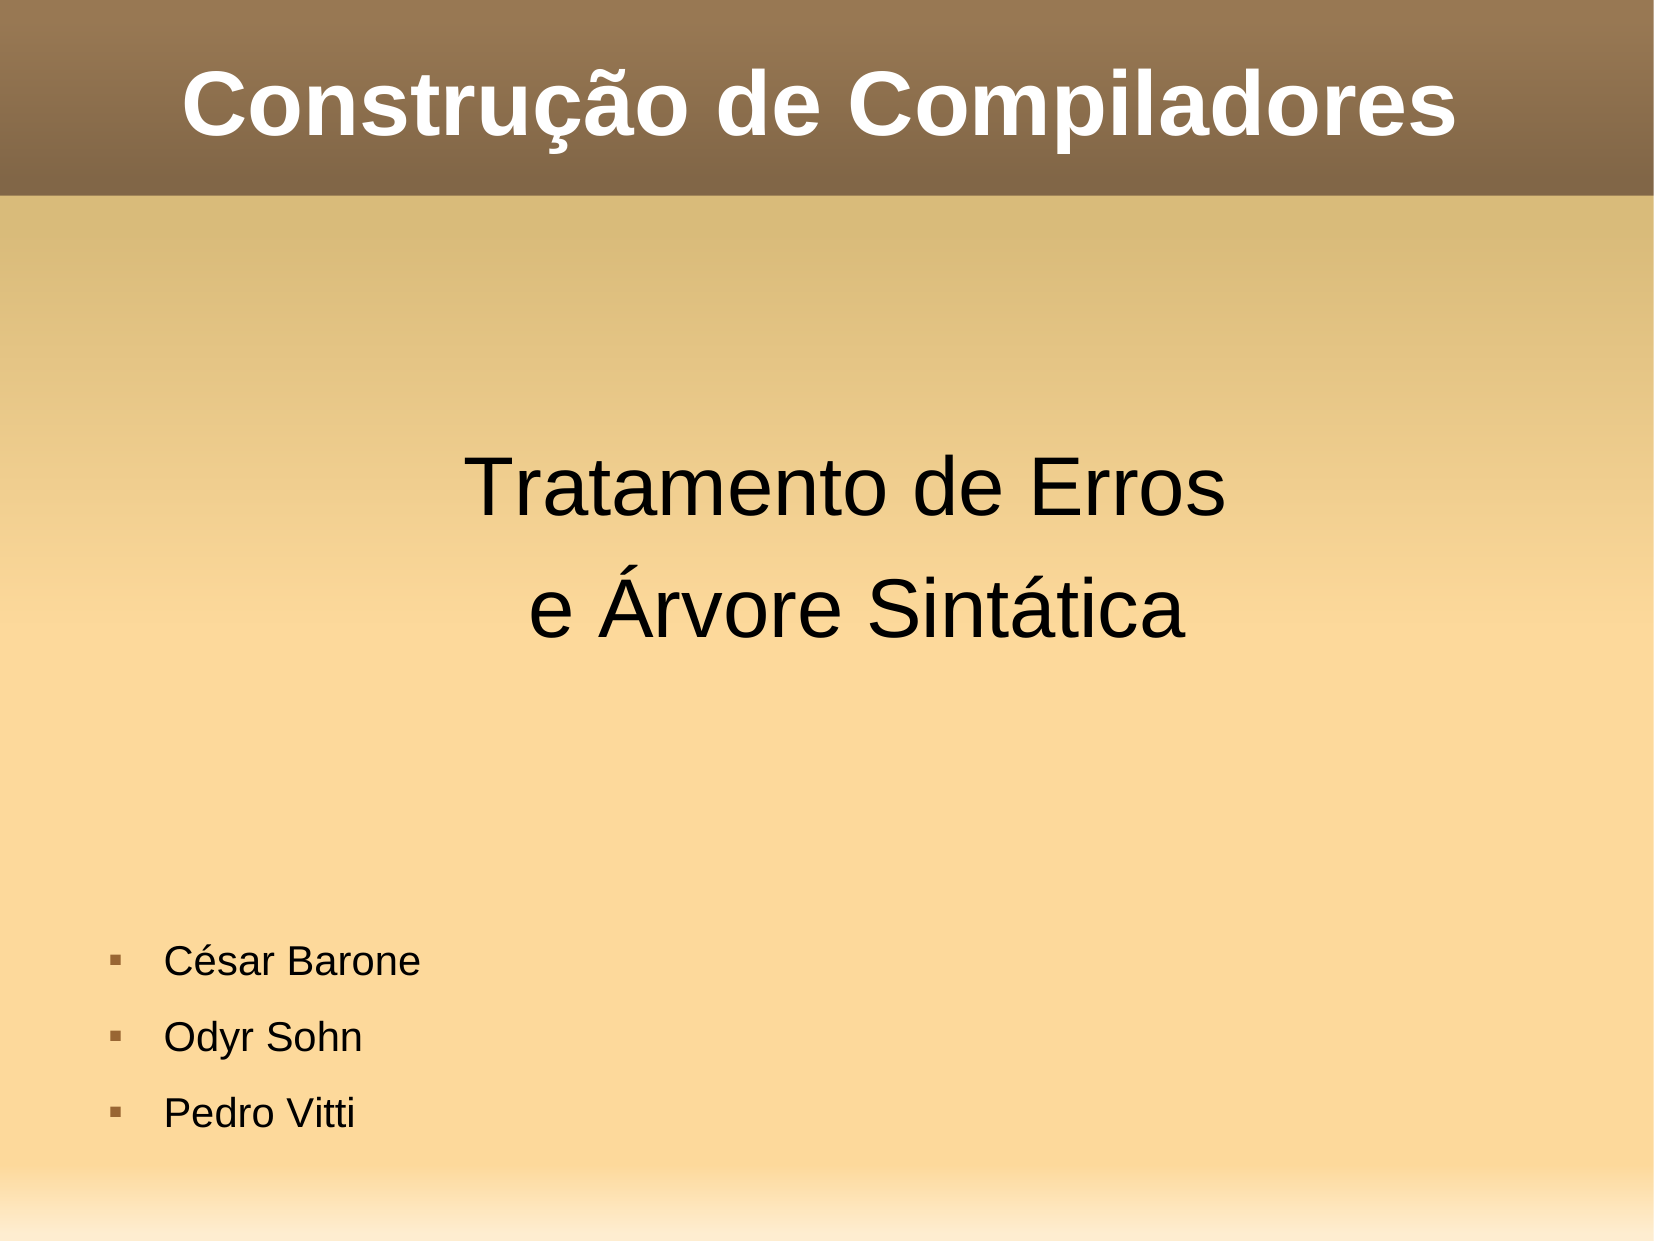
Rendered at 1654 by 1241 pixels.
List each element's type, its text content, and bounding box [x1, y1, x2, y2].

list Tratamento de Erros e Árvore Sintática [66, 317, 1555, 815]
picture [0, 0, 1654, 1241]
title Construção de Compiladores [76, 0, 1565, 208]
list César Barone Odyr Sohn Pedro Vitti [75, 937, 1613, 1201]
